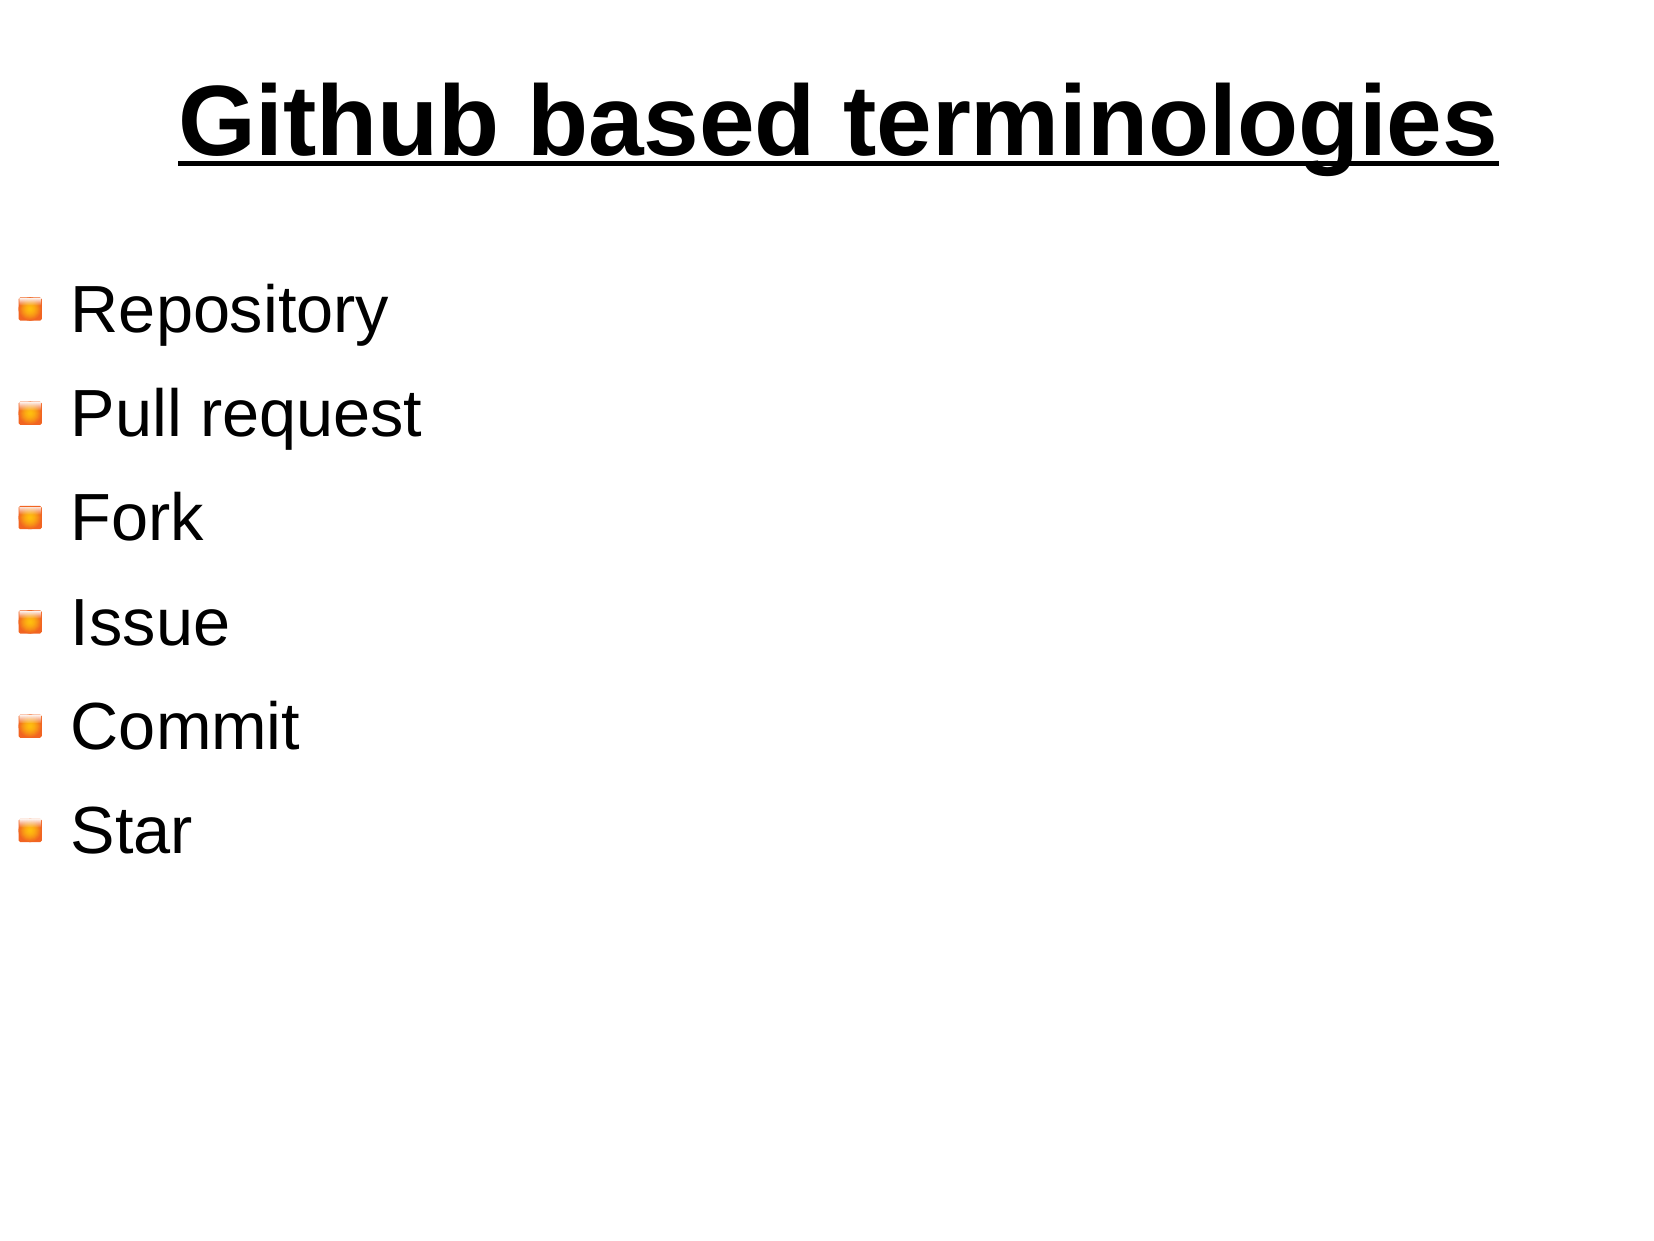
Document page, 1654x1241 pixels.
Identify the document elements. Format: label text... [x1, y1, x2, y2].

title Github based terminologies [94, 52, 1583, 189]
list Repository Pull request Fork Issue Commit Star [0, 271, 1642, 1241]
